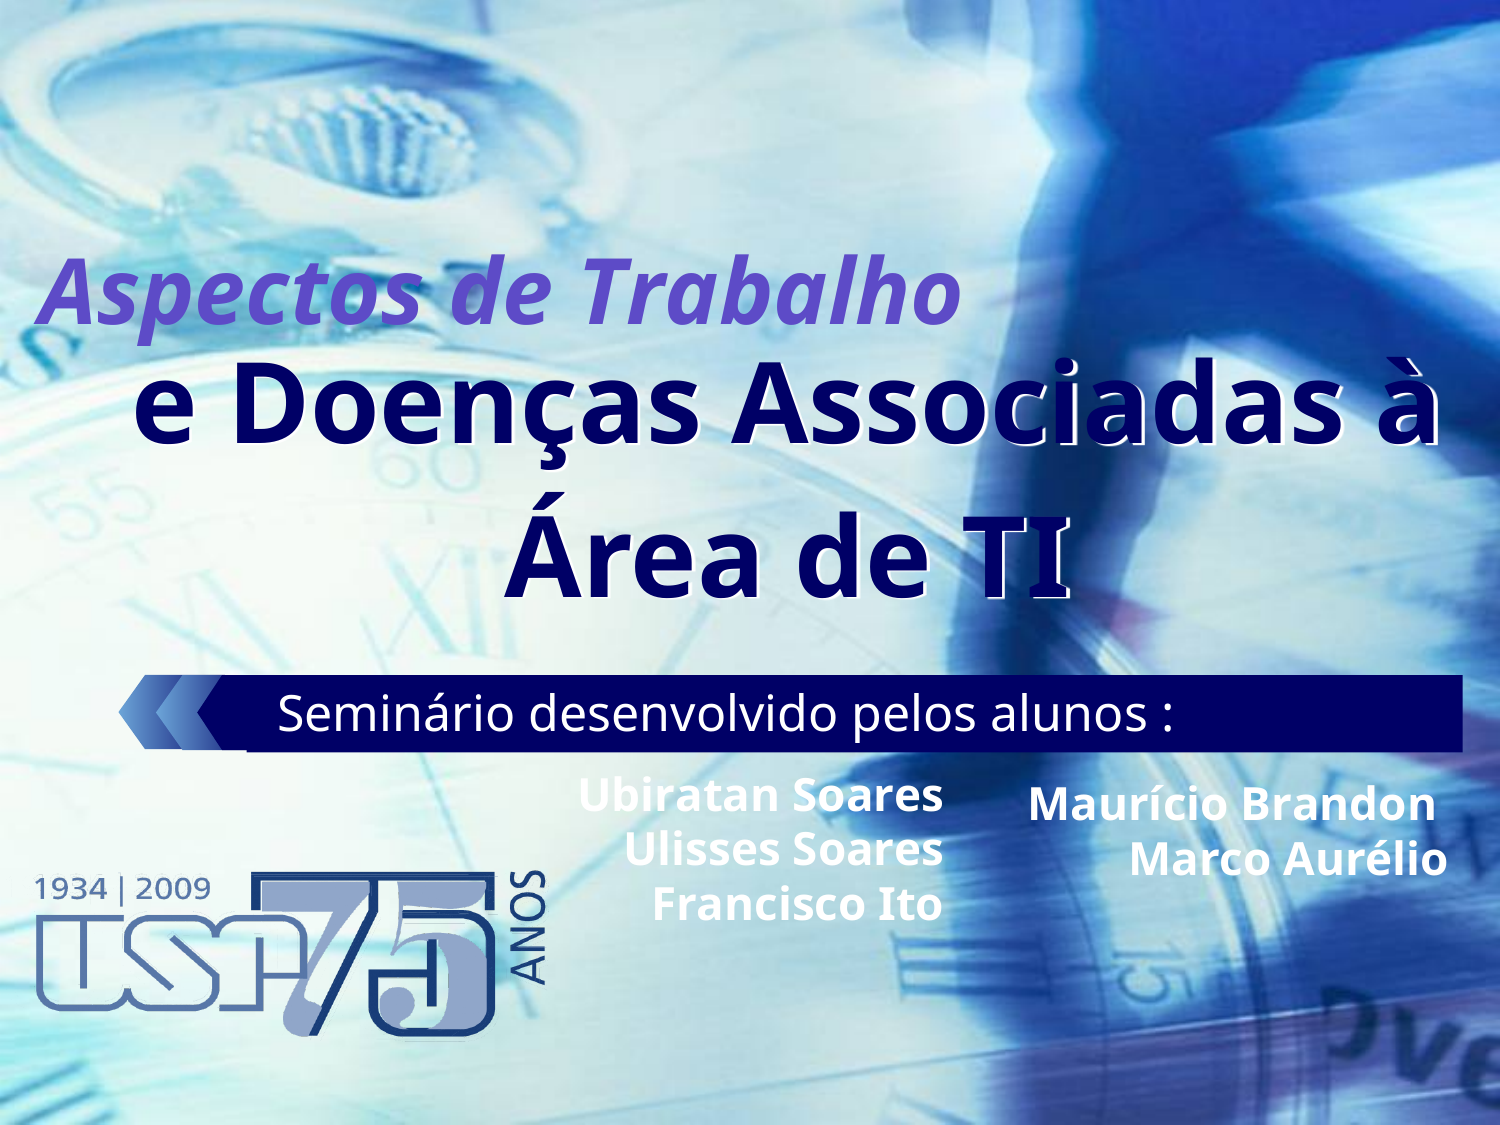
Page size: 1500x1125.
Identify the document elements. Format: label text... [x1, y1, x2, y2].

picture [1463, 707, 1500, 712]
title e Doenças Associadas à Área de TI [75, 337, 1500, 707]
text_box Maurício Brandon Marco Aurélio [1013, 712, 1500, 893]
subtitle Seminário desenvolvido pelos alunos : [187, 675, 1426, 818]
picture [0, 0, 1500, 1125]
text_box Aspectos de Trabalho [24, 224, 1201, 351]
text_box Ubiratan Soares Ulisses Soares Francisco Ito [562, 702, 1013, 938]
